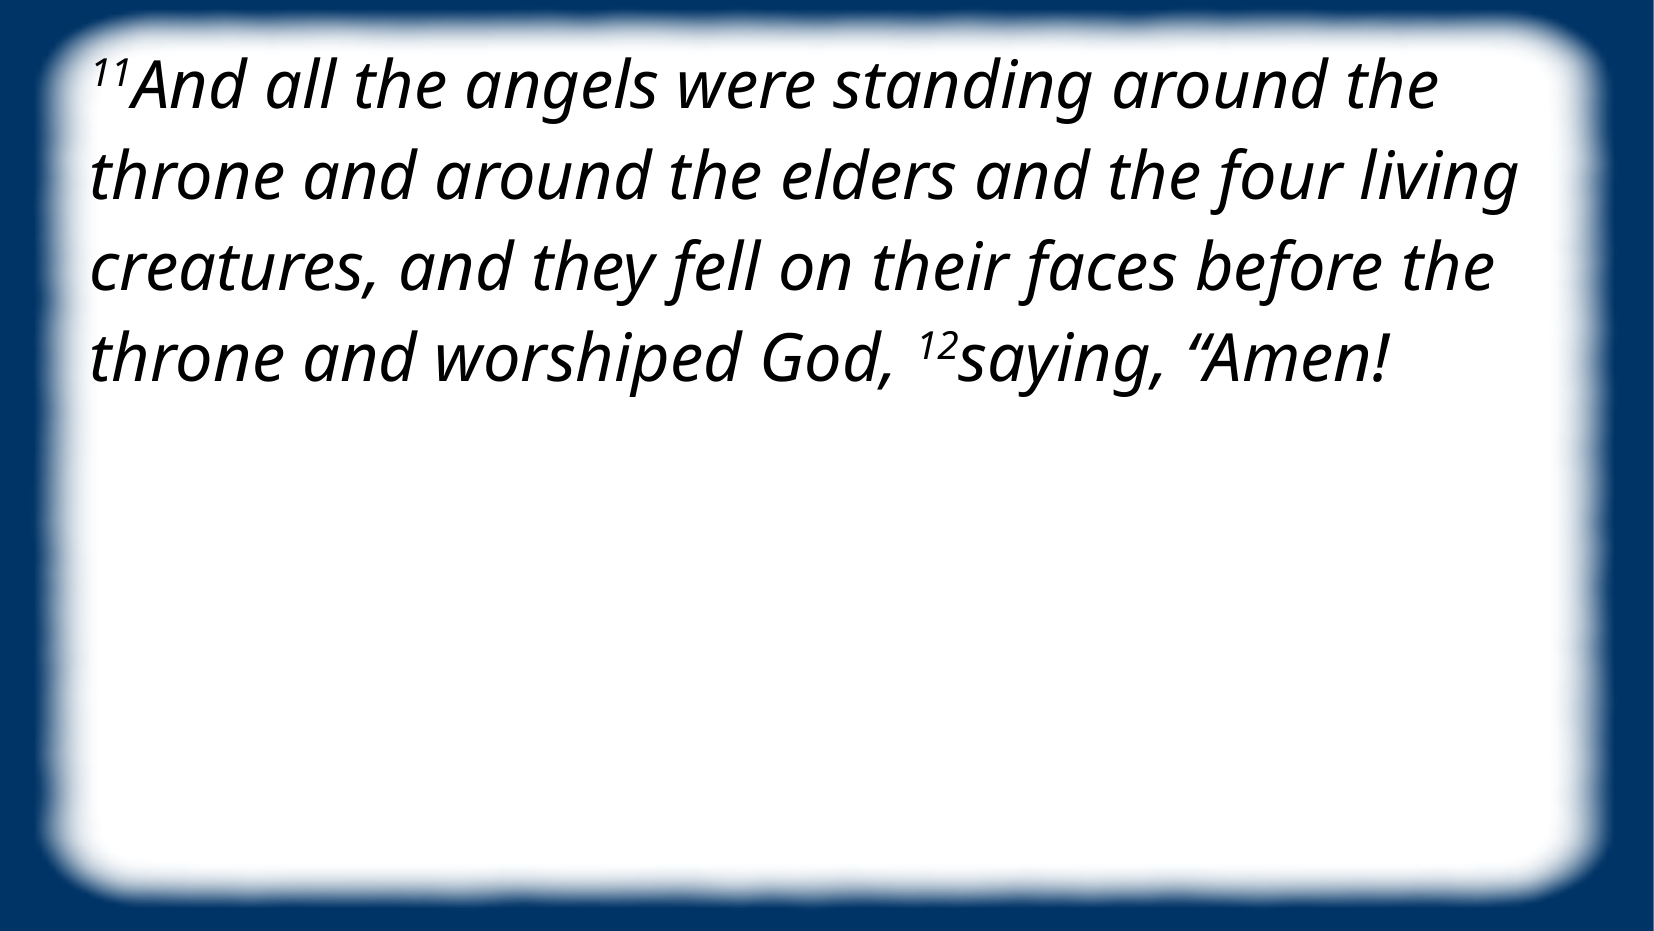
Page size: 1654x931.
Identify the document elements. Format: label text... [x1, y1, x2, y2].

text_box 11And all the angels were standing around the throne and around the elders and the four living creatures, and they fell on their faces before the throne and worshiped God, 12saying, “Amen! [75, 30, 1561, 400]
picture [0, 0, 1654, 931]
